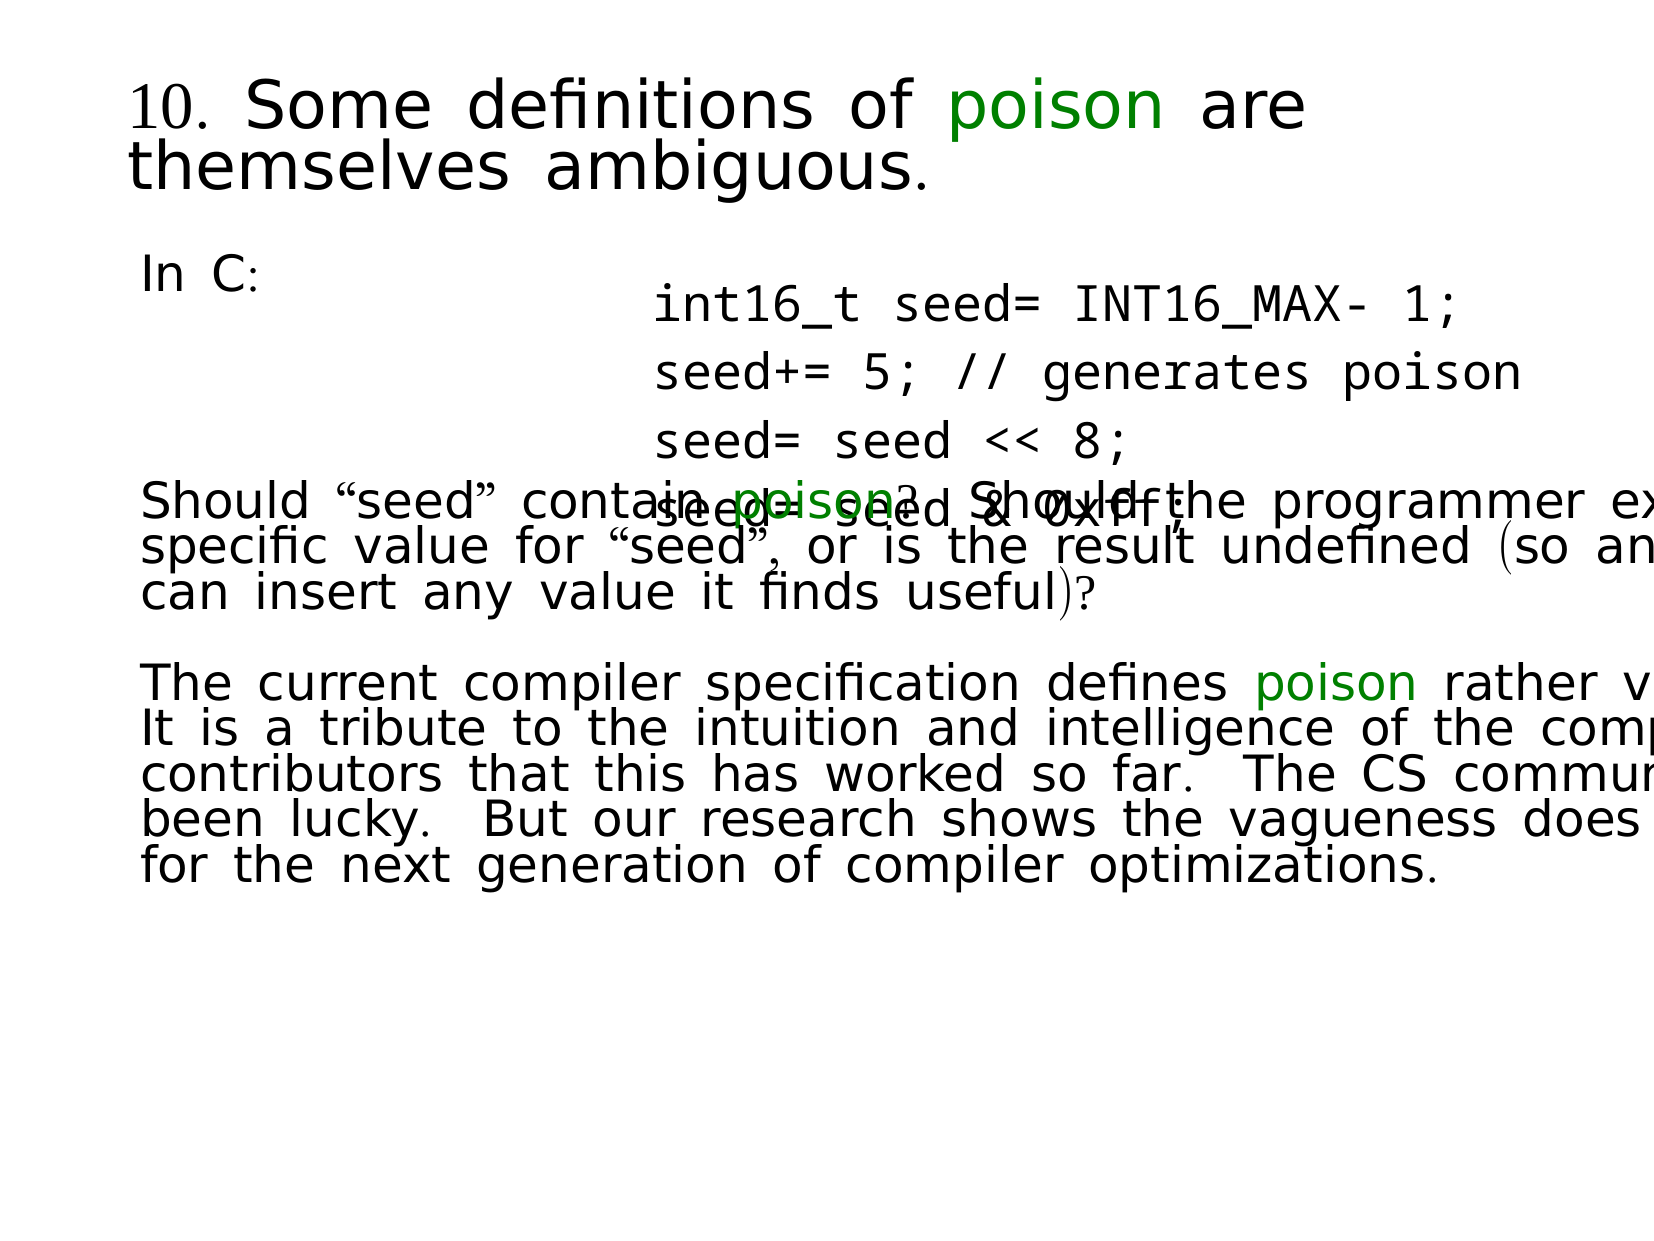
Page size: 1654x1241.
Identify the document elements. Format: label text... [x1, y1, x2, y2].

text_box 10. Some definitions of poison are themselves ambiguous. [112, 75, 1538, 257]
text_box In C: Should “seed” contain poison? Should the programmer expect a specific value for “seed”, or is the result undefined (so an optimizer can insert any value it finds useful)? The current compiler specification defines poison rather vaguely. It is a tribute to the intuition and intelligence of the compiler contributors that this has worked so far. The CS community has been lucky. But our research shows the vagueness does not work for the next generation of compiler optimizations. [125, 248, 1609, 1199]
